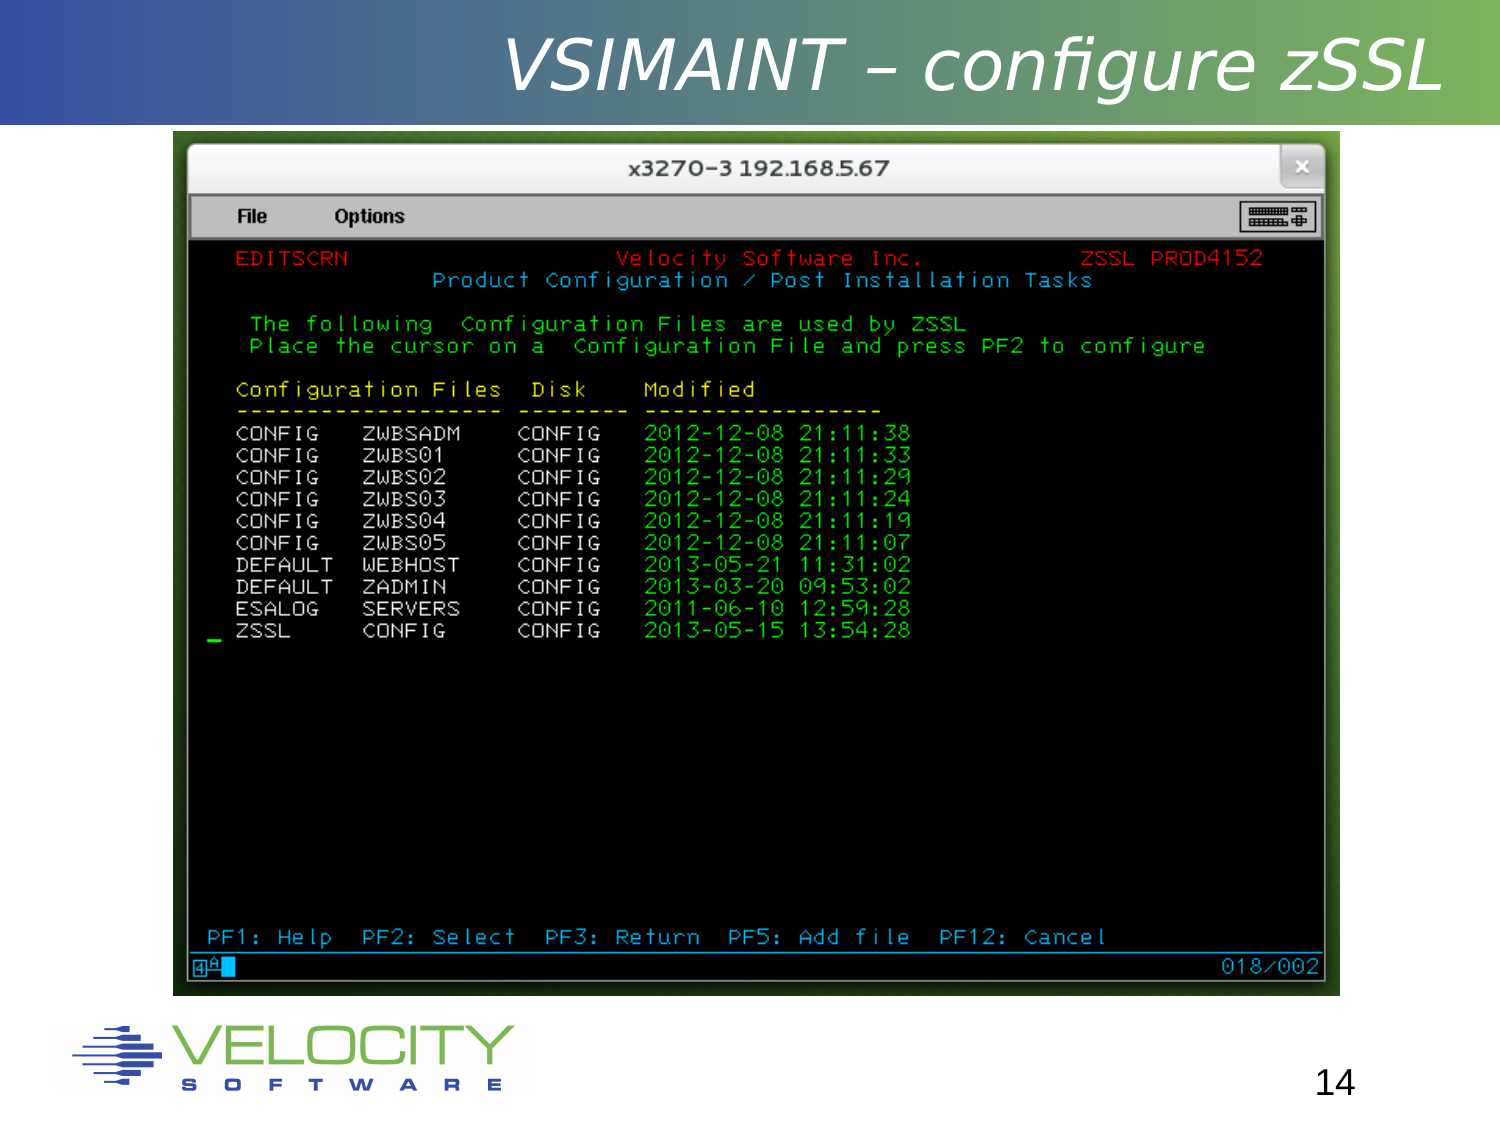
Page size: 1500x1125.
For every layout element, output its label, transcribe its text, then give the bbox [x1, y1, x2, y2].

picture [50, 1021, 538, 1094]
title VSIMAINT – configure zSSL [62, 12, 1463, 113]
picture [173, 131, 1340, 997]
